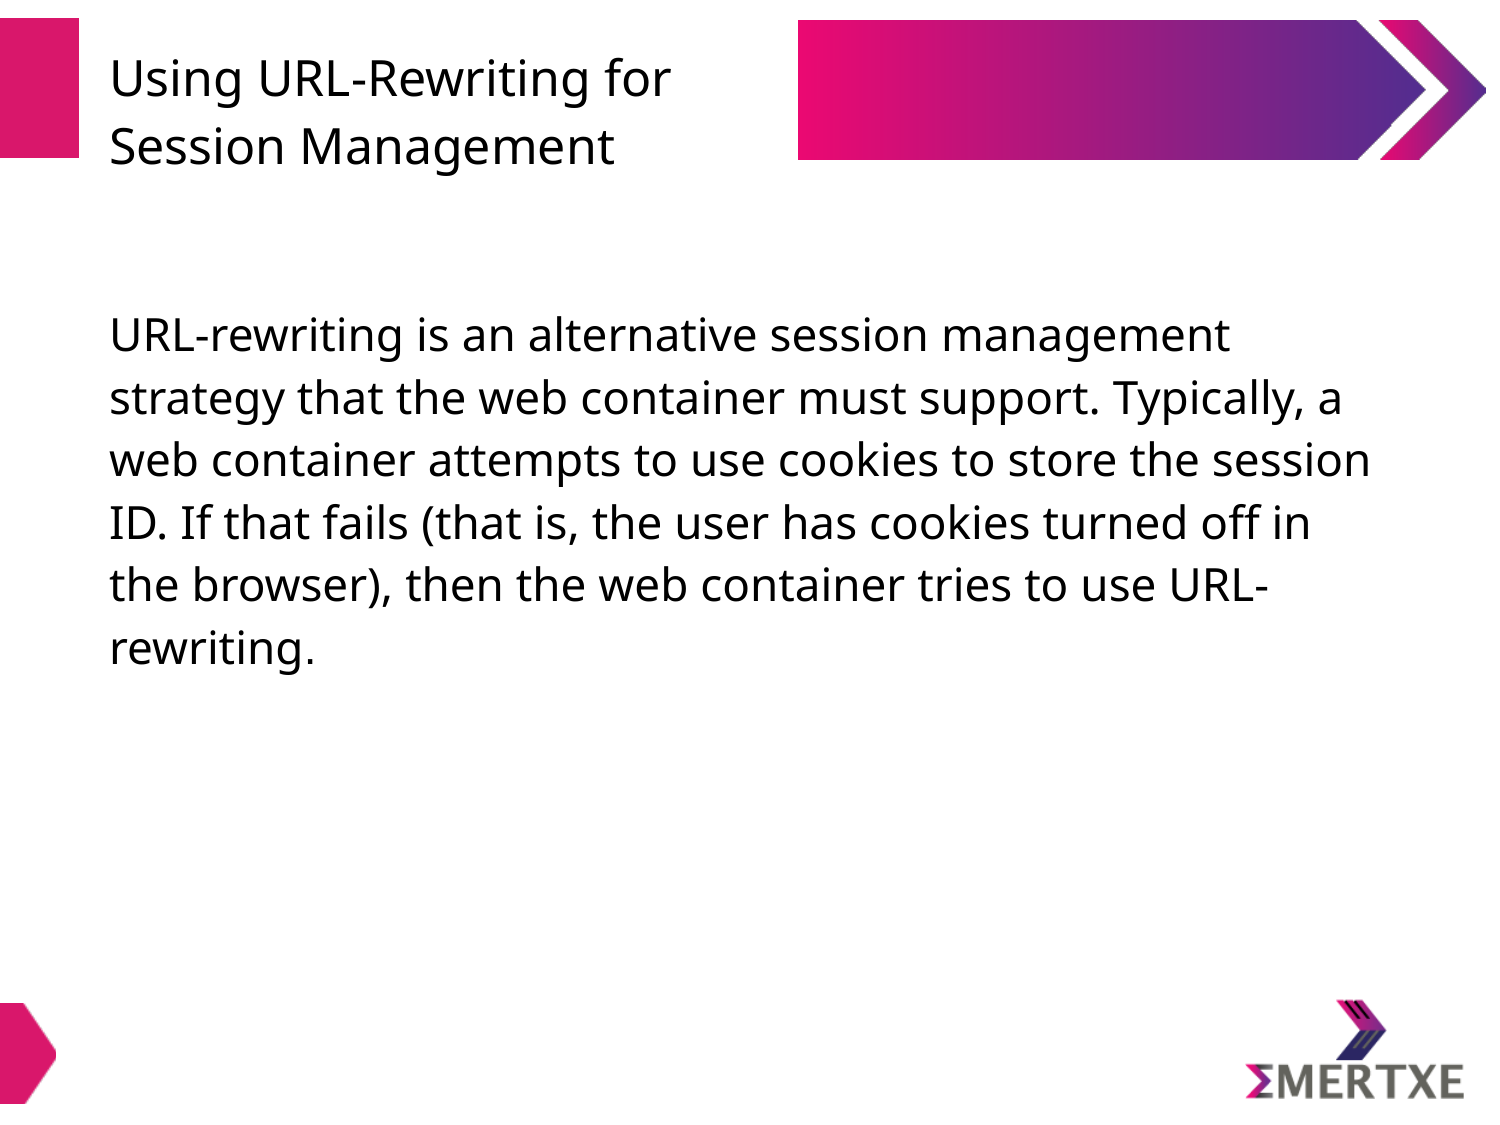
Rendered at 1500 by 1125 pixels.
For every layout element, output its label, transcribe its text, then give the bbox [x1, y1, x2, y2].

text_box URL-rewriting is an alternative session management strategy that the web container must support. Typically, a web container attempts to use cookies to store the session ID. If that fails (that is, the user has cookies turned off in the browser), then the web container tries to use URL-rewriting. [94, 295, 1406, 632]
text_box Using URL-Rewriting for Session Management [94, 35, 745, 226]
picture [798, 20, 1486, 160]
picture [1245, 996, 1465, 1099]
